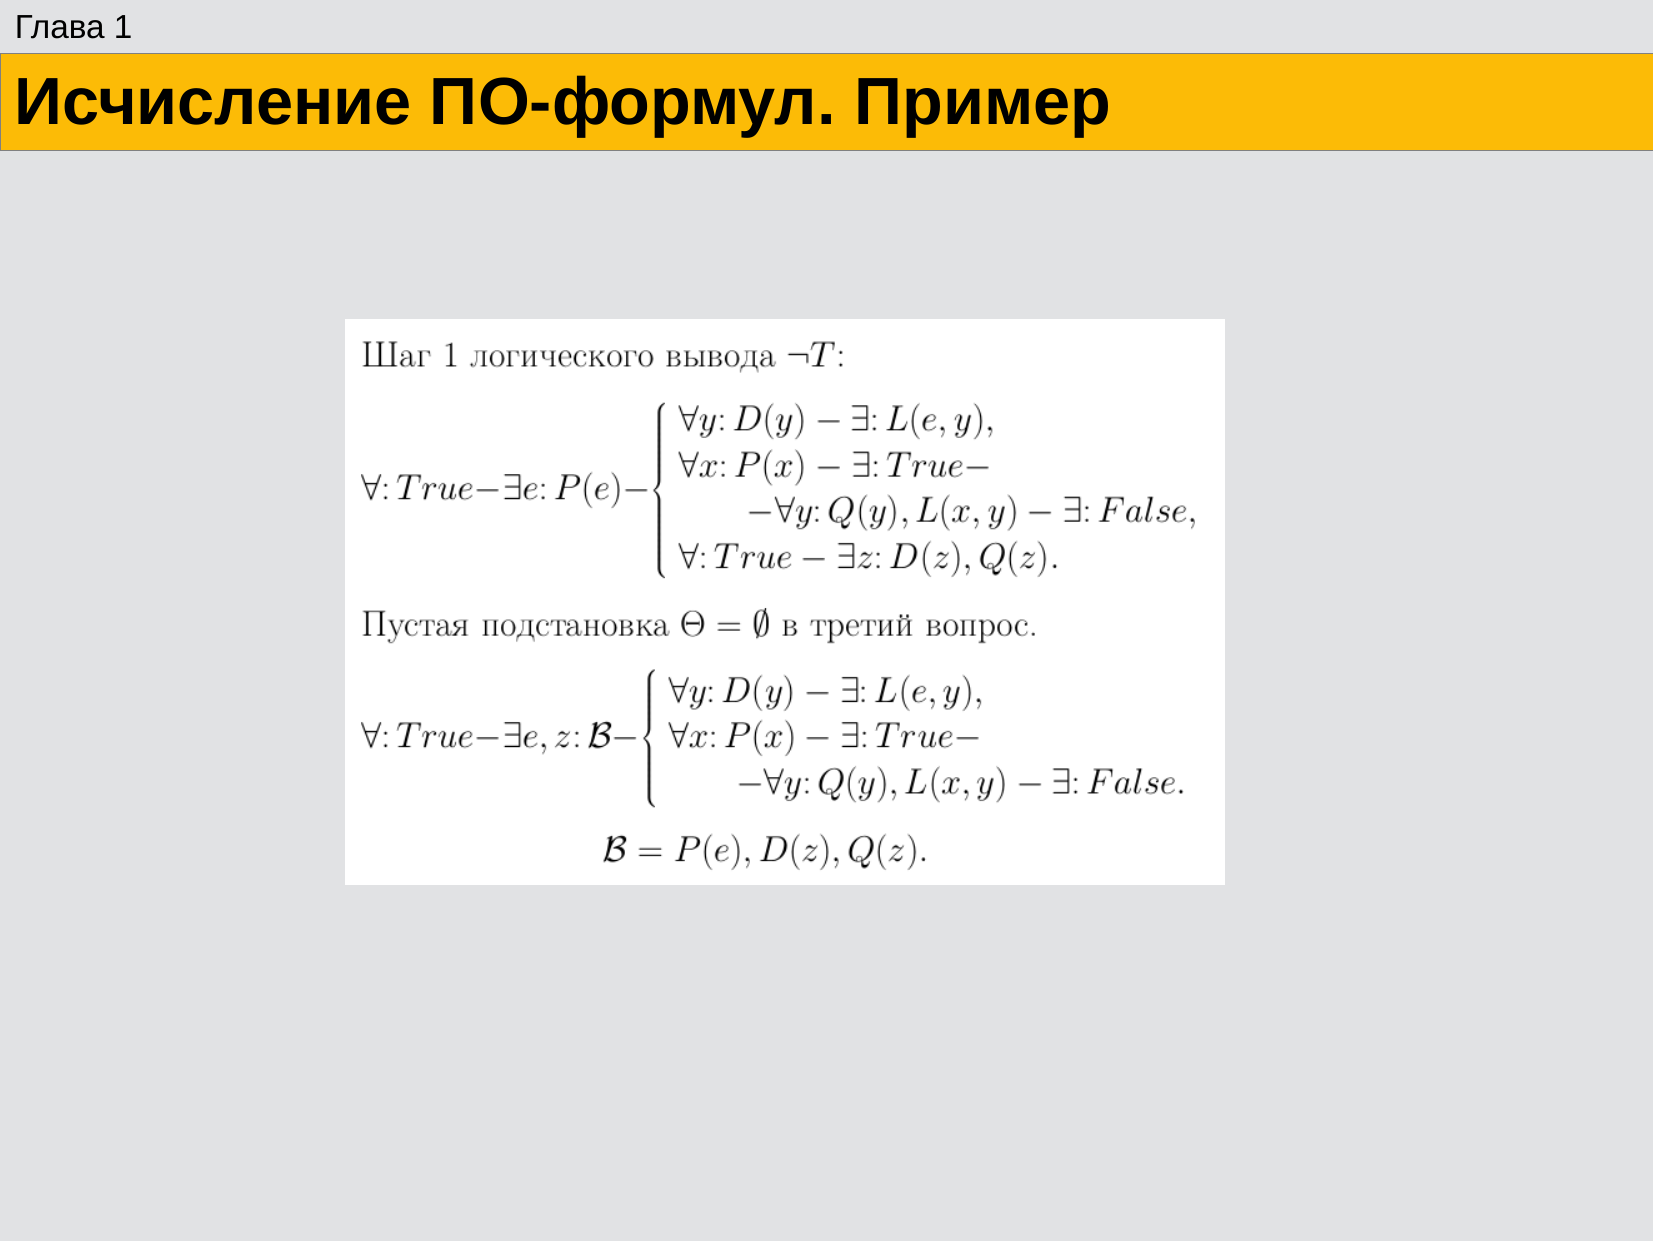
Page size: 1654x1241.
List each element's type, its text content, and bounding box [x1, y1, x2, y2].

picture [345, 319, 1225, 886]
text_box Исчисление ПО-формул. Пример [0, 53, 1653, 151]
text_box Глава 1 [0, 1, 129, 58]
